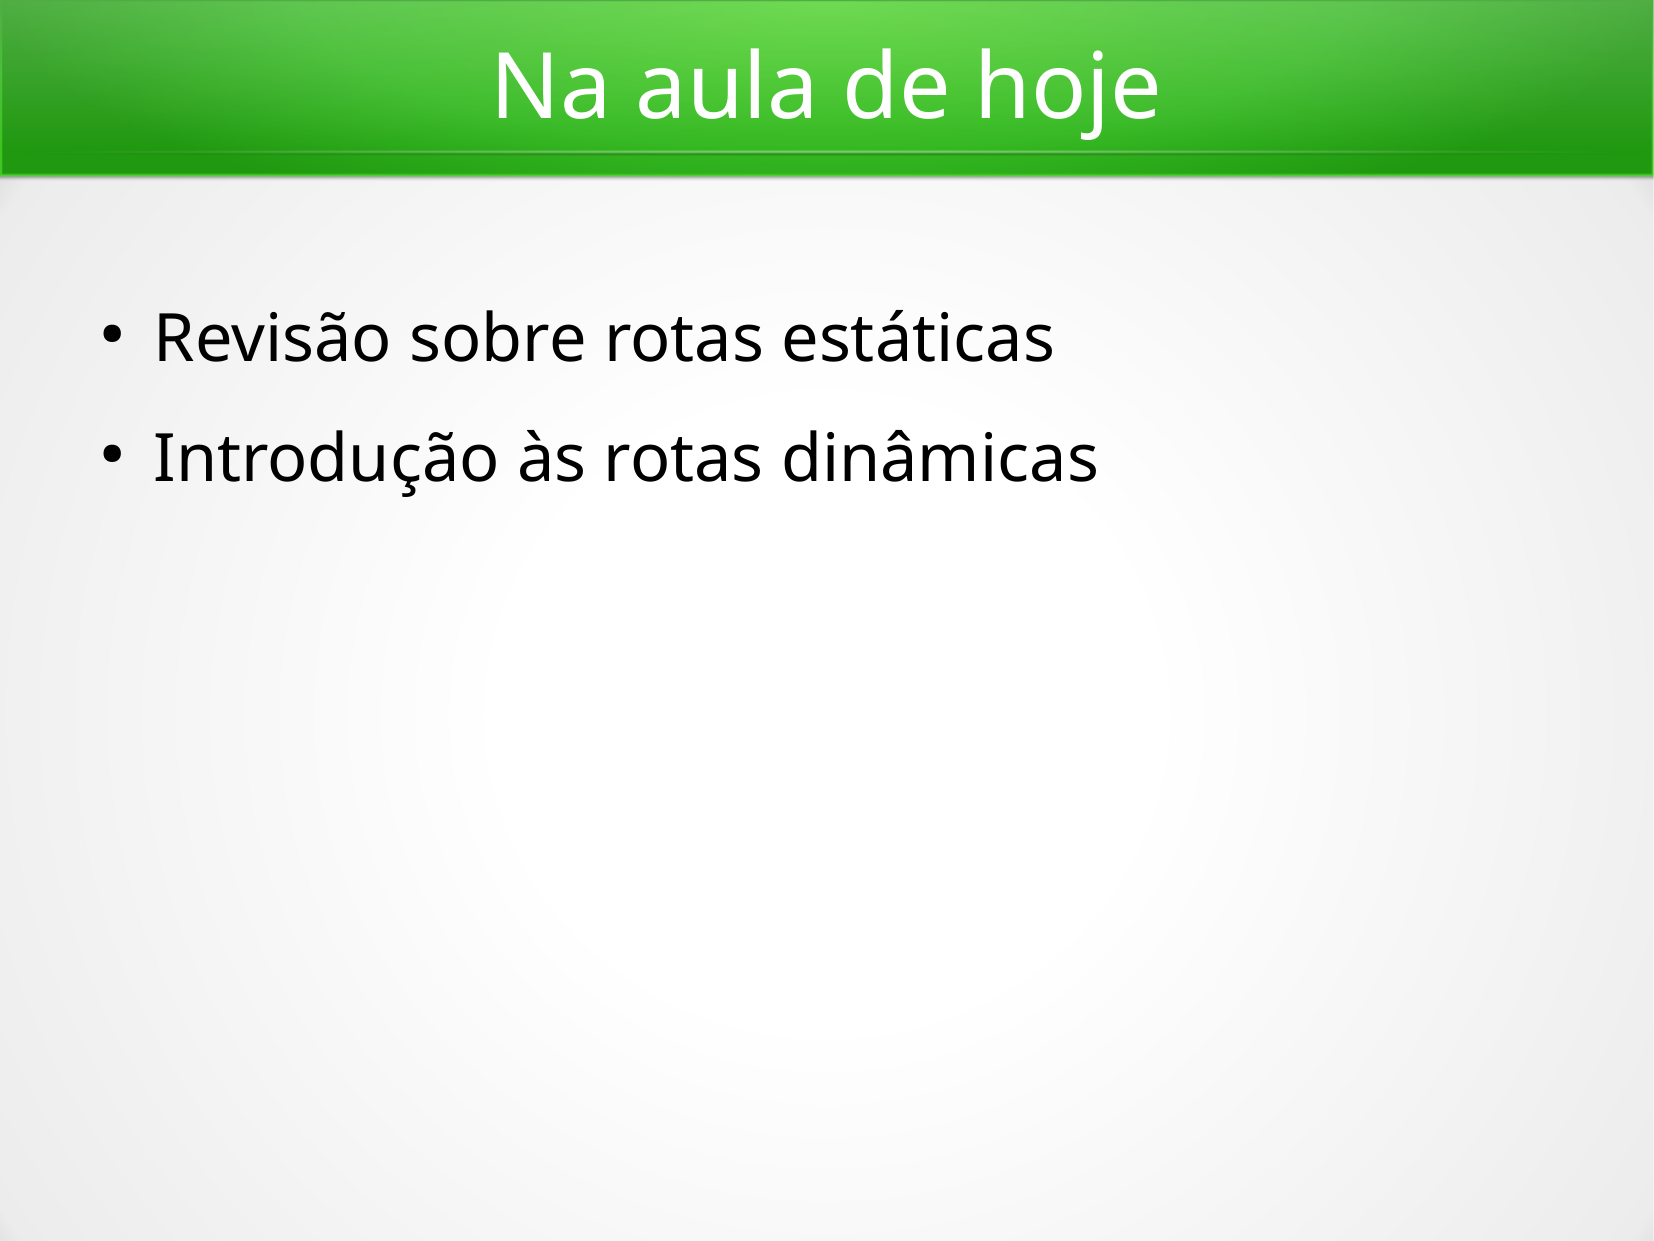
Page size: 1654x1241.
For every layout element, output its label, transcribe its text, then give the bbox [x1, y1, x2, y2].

picture [0, 0, 1654, 1241]
list Revisão sobre rotas estáticas Introdução às rotas dinâmicas [82, 290, 1571, 1010]
title Na aula de hoje [82, 11, 1571, 154]
